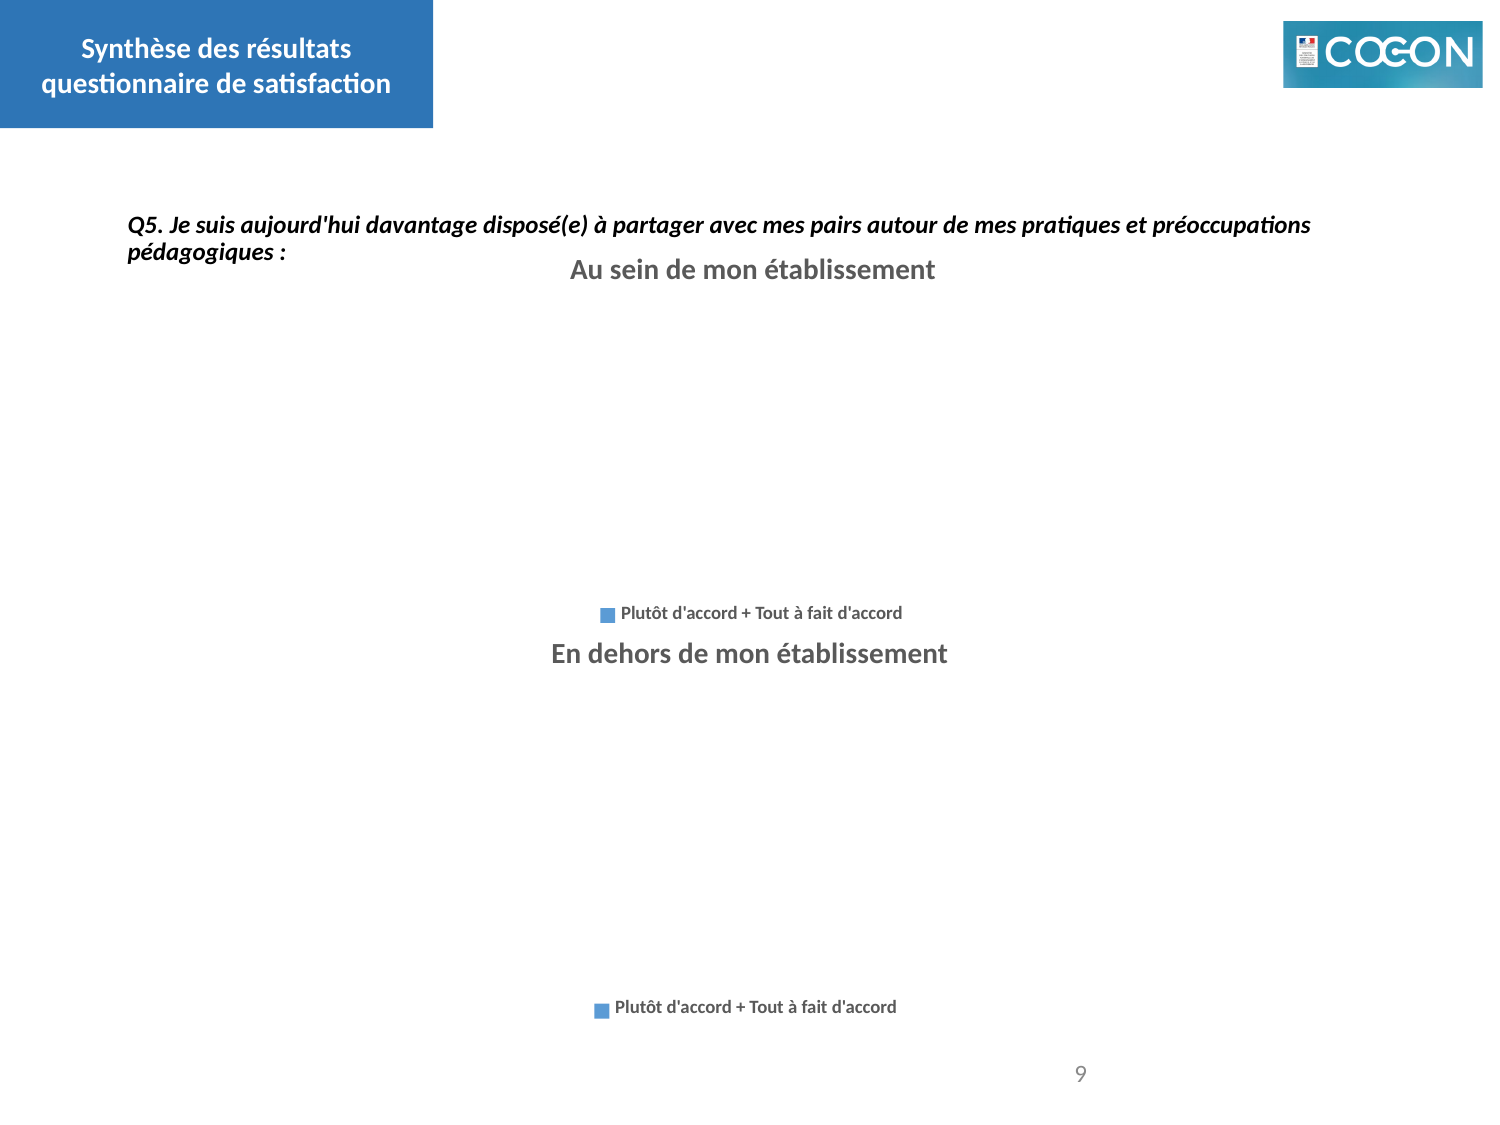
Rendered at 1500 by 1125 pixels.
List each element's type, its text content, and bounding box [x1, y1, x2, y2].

text_box En dehors de mon établissement [513, 634, 987, 685]
text_box [594, 1003, 610, 1019]
text_box [600, 608, 616, 623]
text_box Au sein de mon établissement [555, 250, 952, 301]
text_box 8 [1059, 1042, 1397, 1103]
text_box Plutôt d'accord + Tout à fait d'accord [621, 605, 995, 636]
text_box Q5. Je suis aujourd'hui davantage disposé(e) à partager avec mes pairs autour de mes pratiques et préoccupations pédagogiques : [112, 204, 1407, 283]
text_box Synthèse des résultats questionnaire de satisfaction [0, 0, 434, 129]
picture [1283, 21, 1483, 88]
text_box Plutôt d'accord + Tout à fait d'accord [615, 999, 989, 1031]
